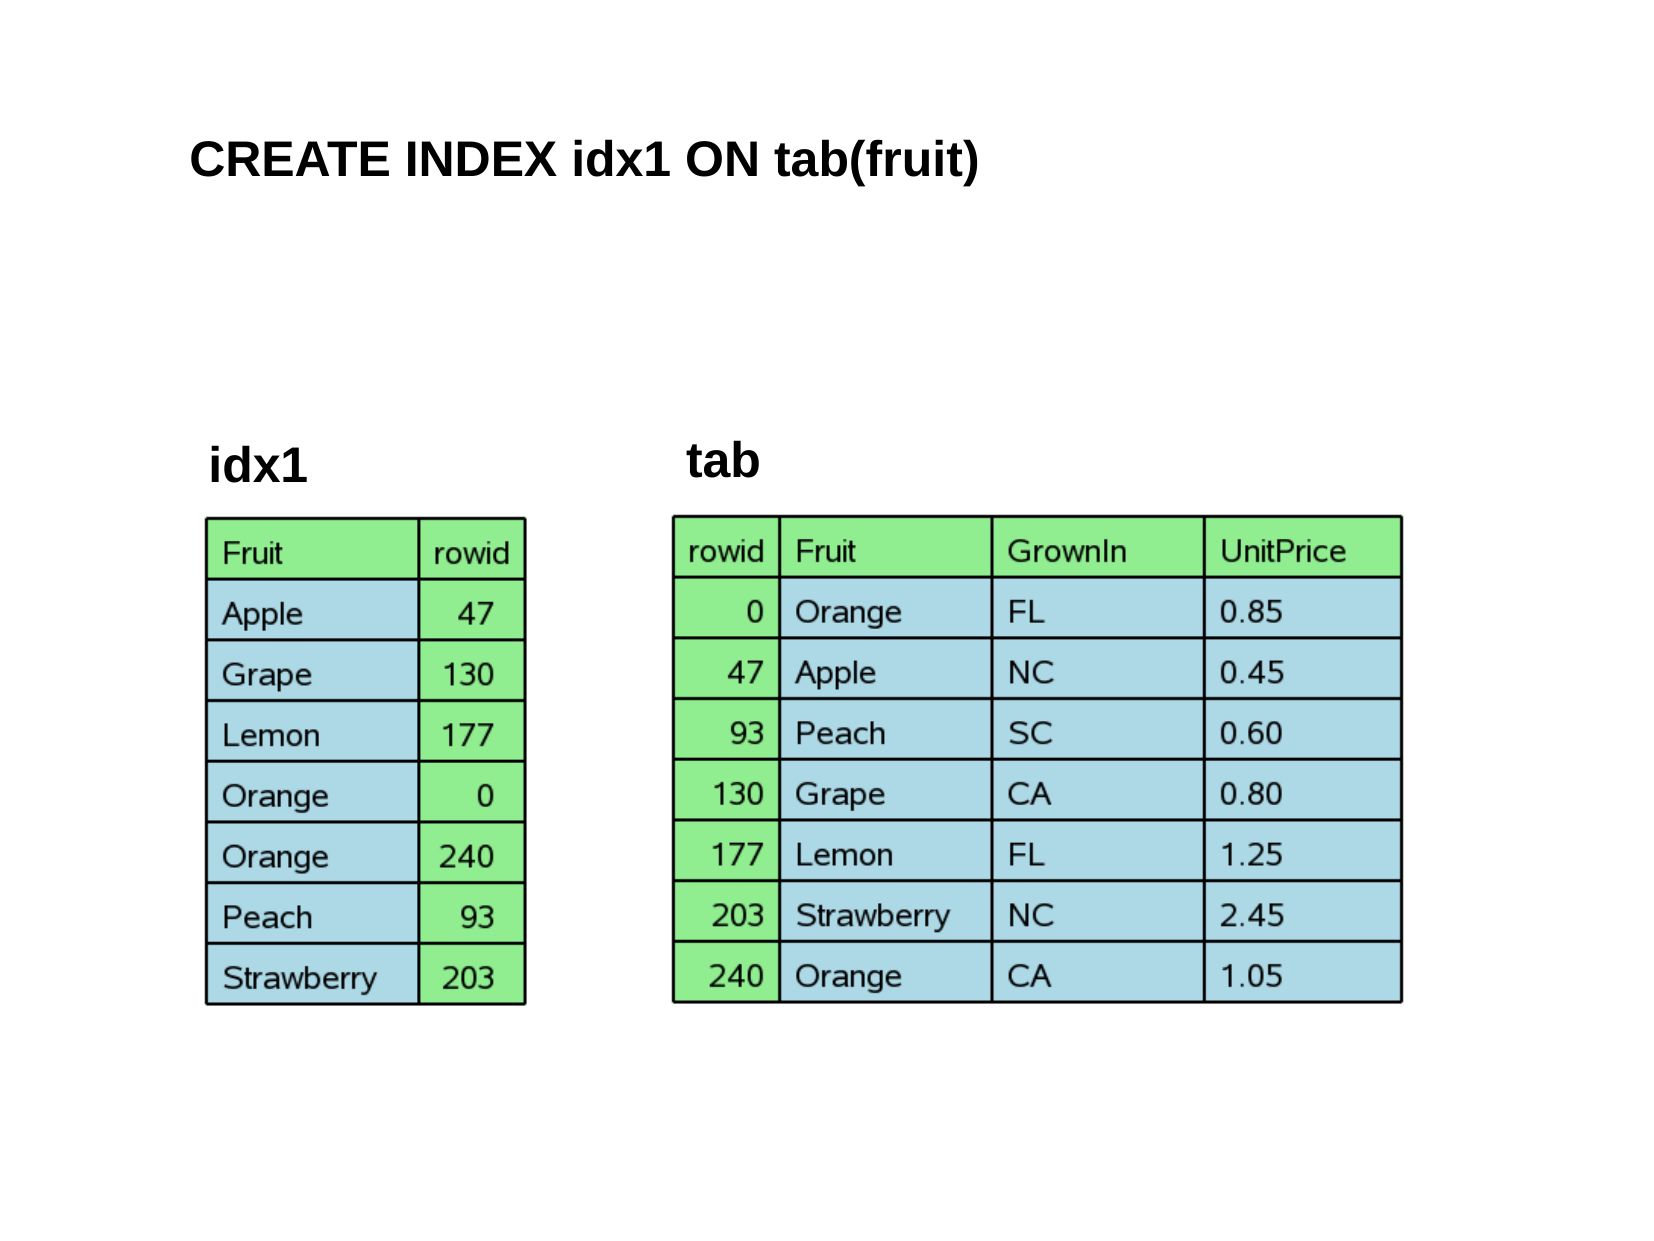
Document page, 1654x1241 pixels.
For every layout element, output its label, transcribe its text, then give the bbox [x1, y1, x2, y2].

picture [657, 500, 1417, 1019]
text_box tab [671, 425, 776, 498]
text_box CREATE INDEX idx1 ON tab(fruit) [174, 124, 996, 197]
picture [190, 502, 542, 1021]
text_box idx1 [193, 429, 324, 502]
